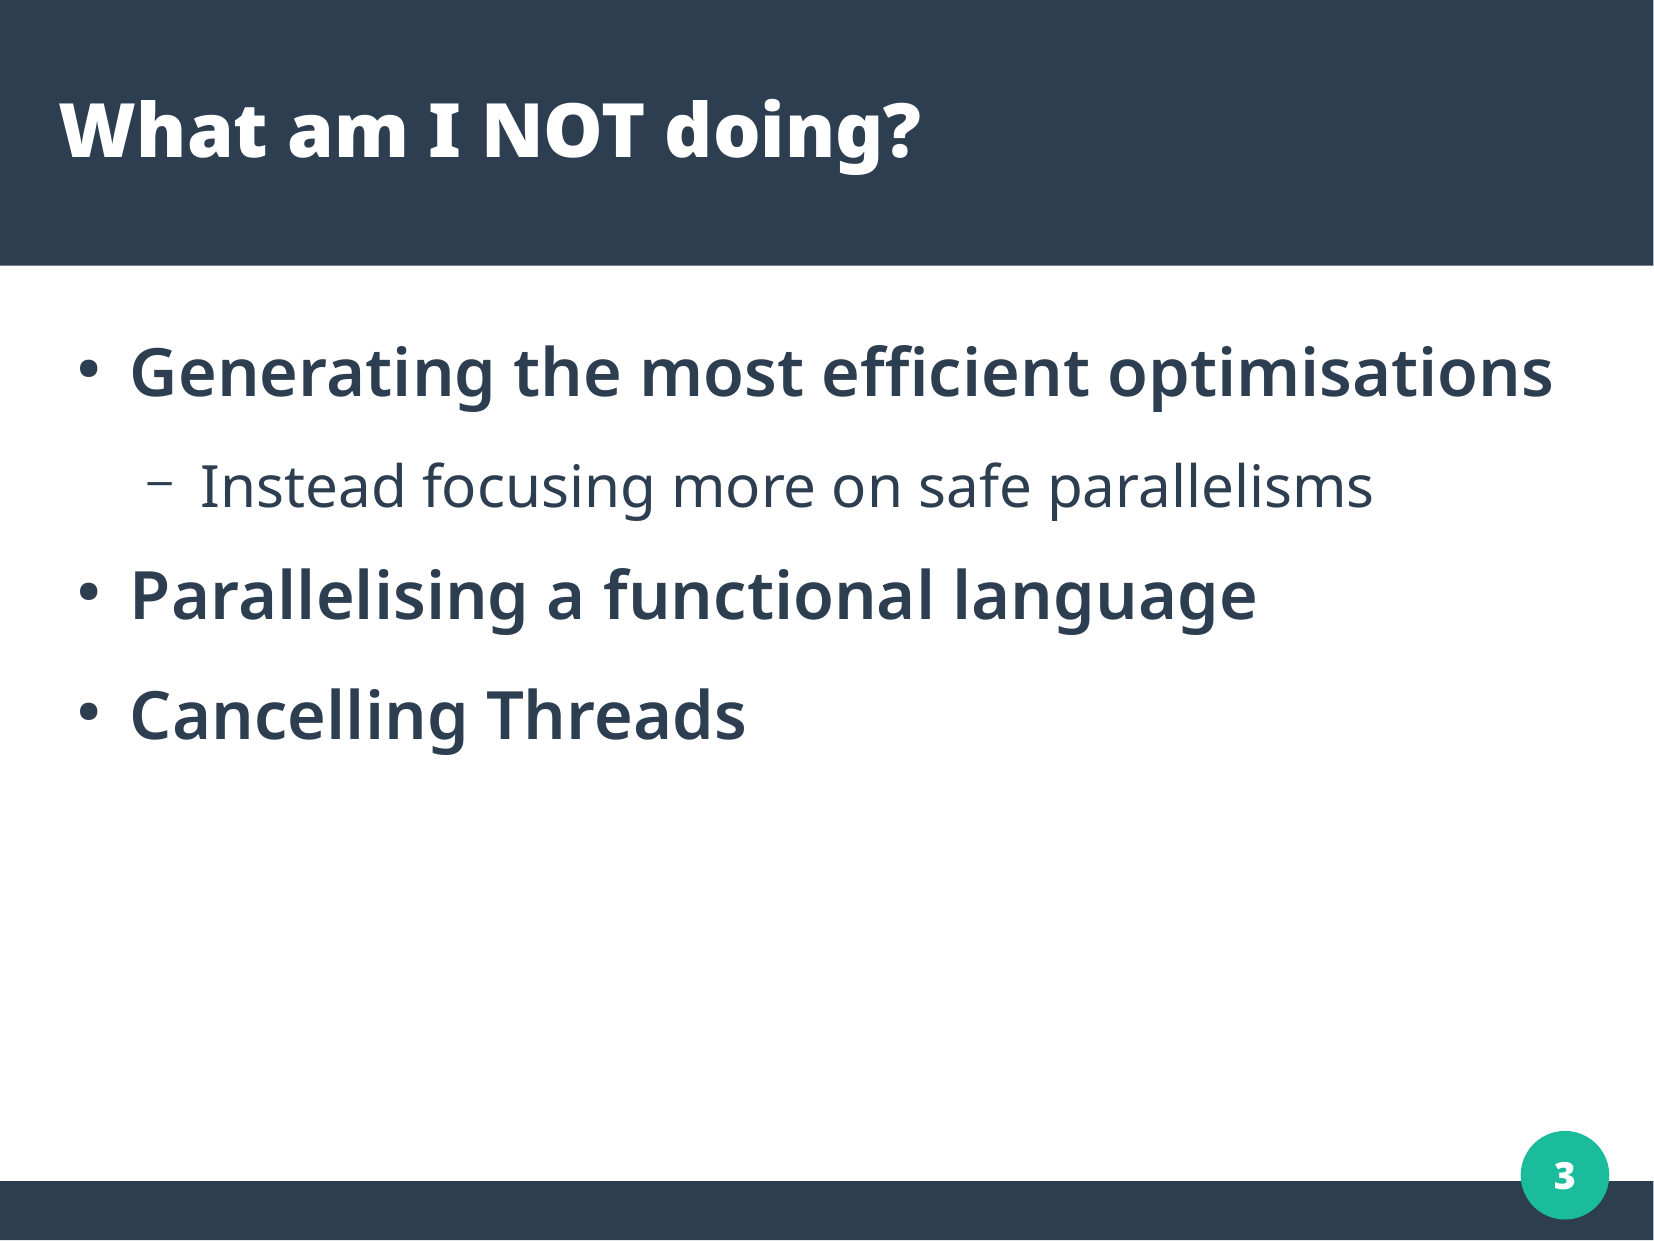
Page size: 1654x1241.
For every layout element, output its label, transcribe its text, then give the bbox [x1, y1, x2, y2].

list Generating the most efficient optimisations Instead focusing more on safe parallelisms Parallelising a functional language Cancelling Threads [59, 324, 1595, 1152]
title What am I NOT doing? [59, 49, 1595, 207]
